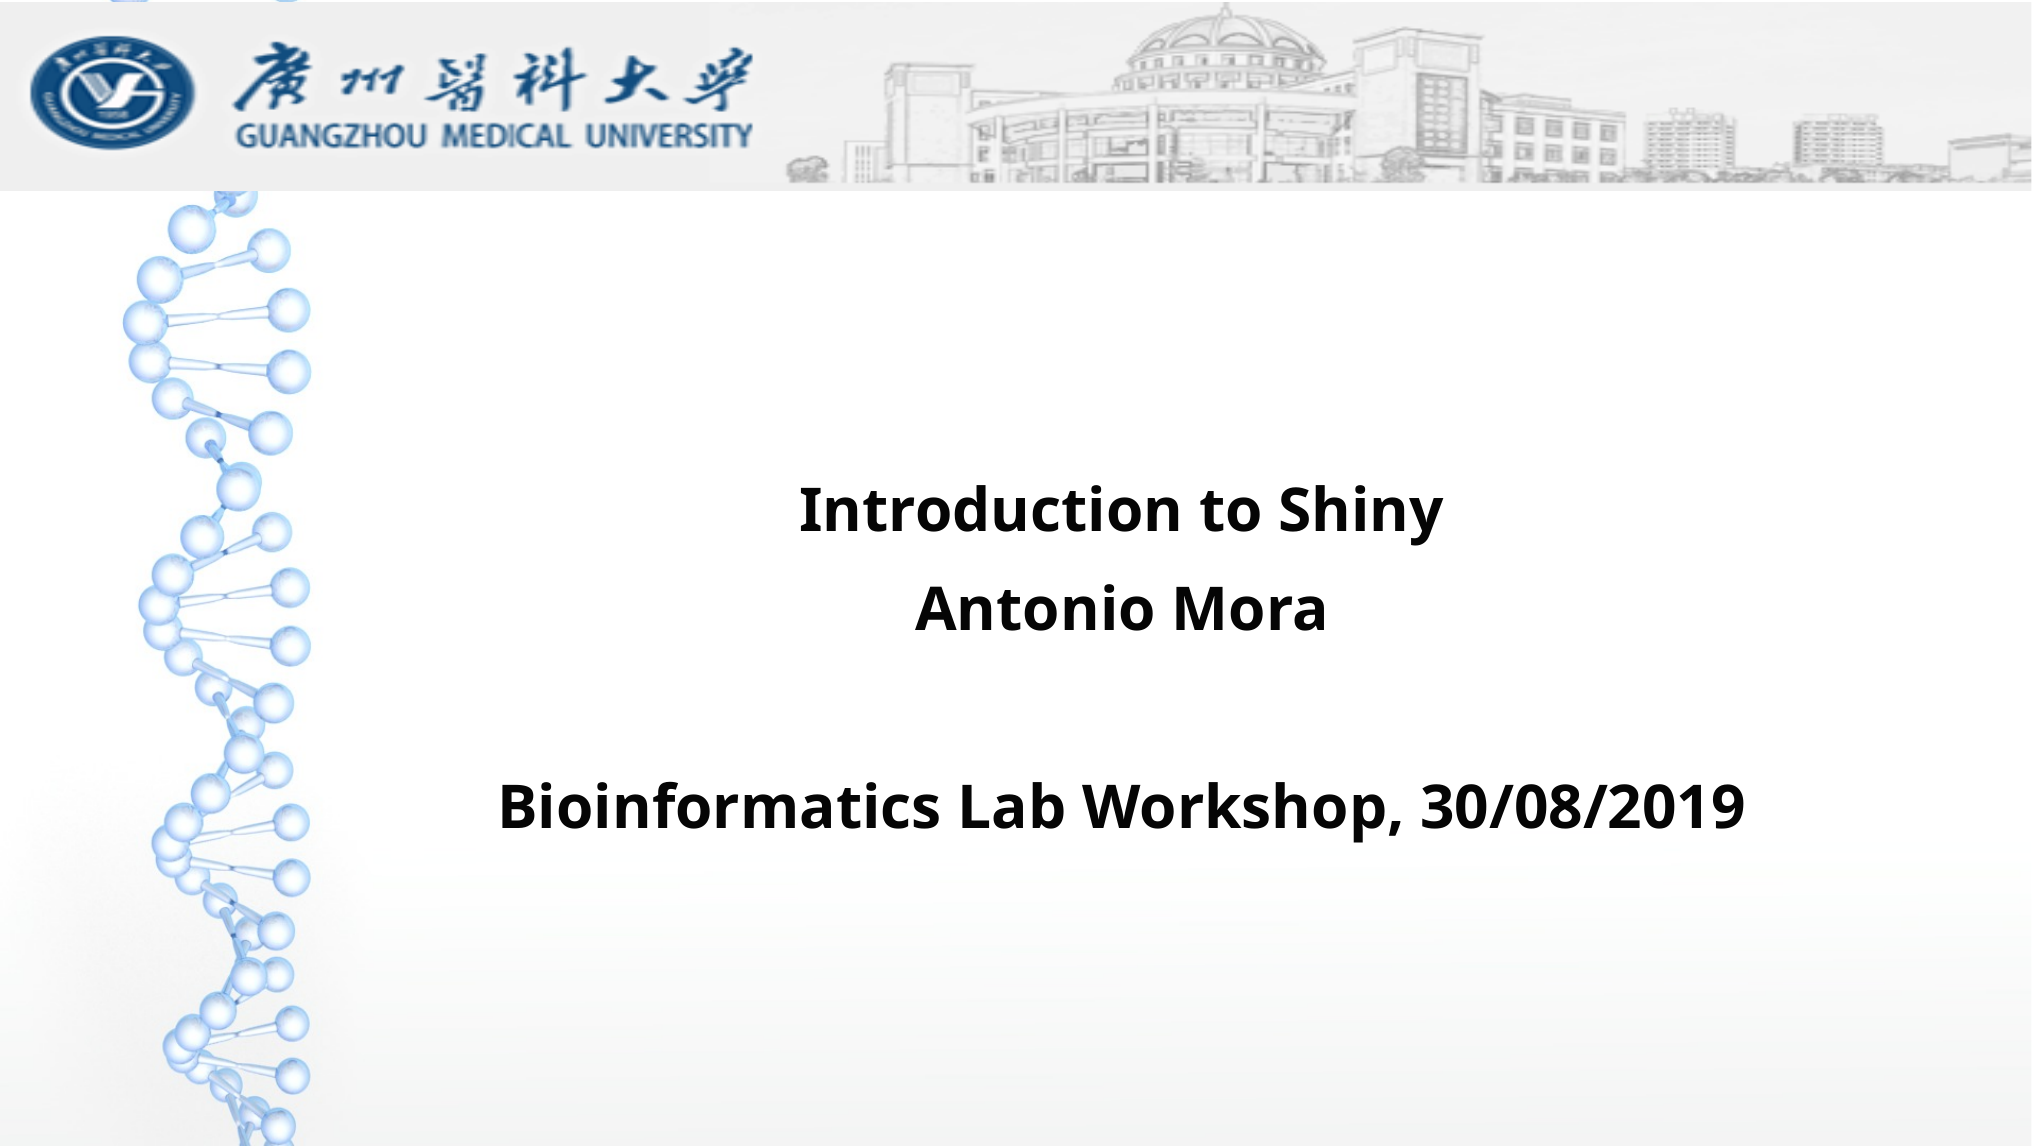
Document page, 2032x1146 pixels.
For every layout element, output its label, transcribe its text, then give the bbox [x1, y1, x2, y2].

picture [0, 2, 2032, 191]
list Introduction to Shiny Antonio Mora Bioinformatics Lab Workshop, 30/08/2019 [492, 470, 1753, 916]
